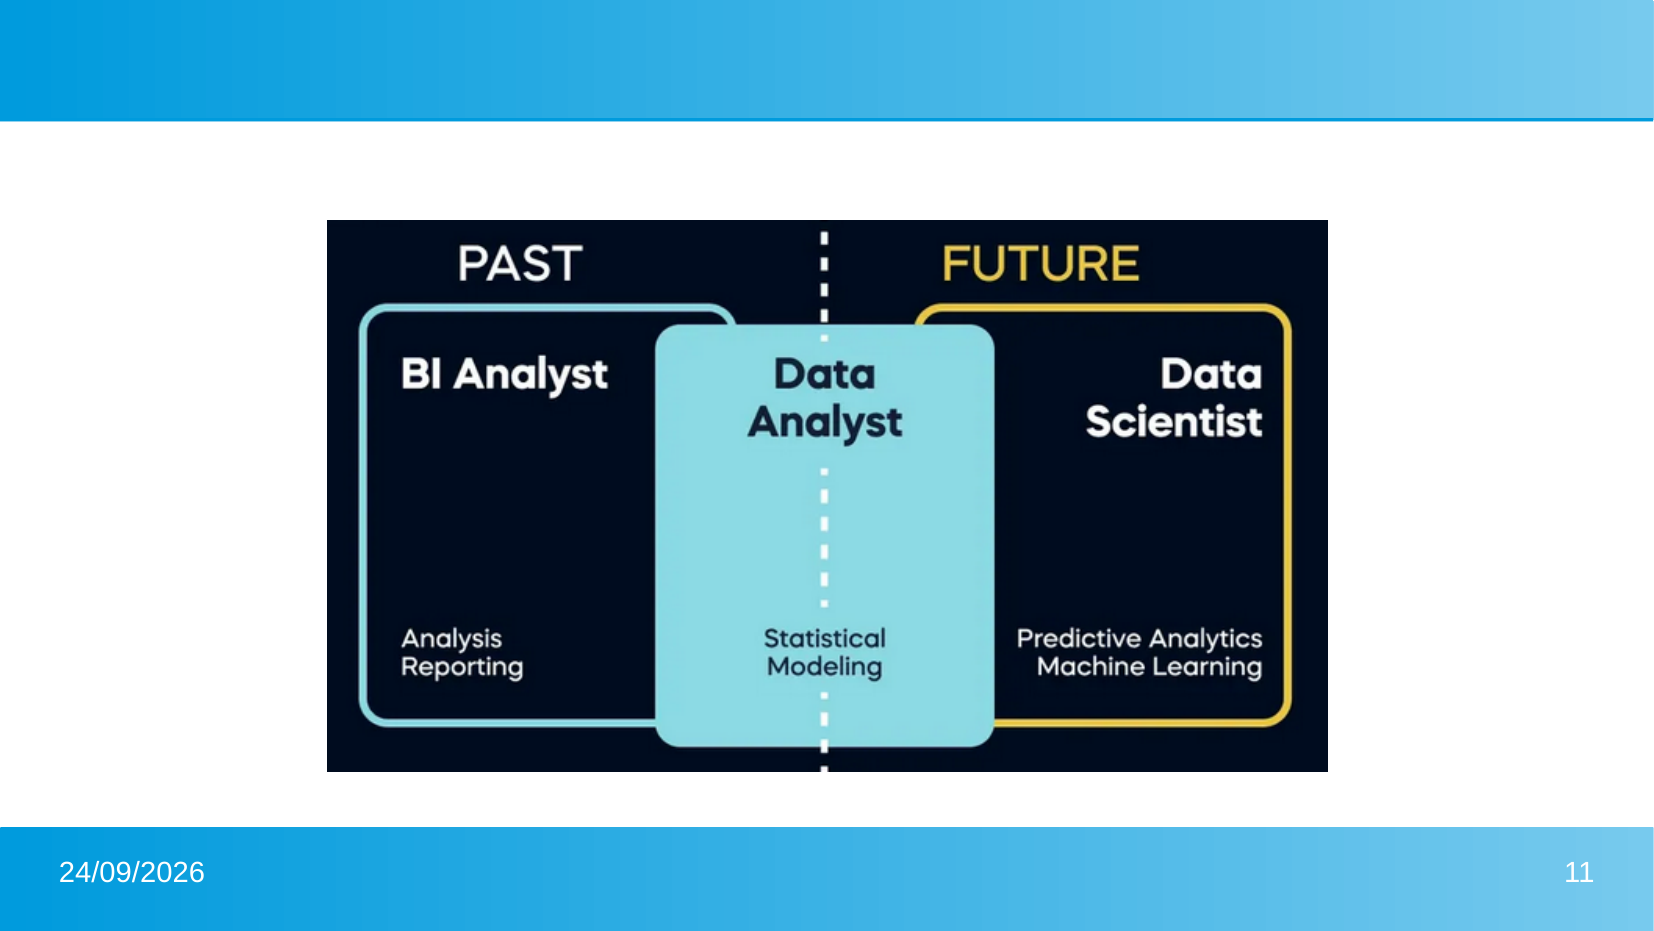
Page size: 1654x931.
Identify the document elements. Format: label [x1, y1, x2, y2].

picture [327, 220, 1328, 772]
